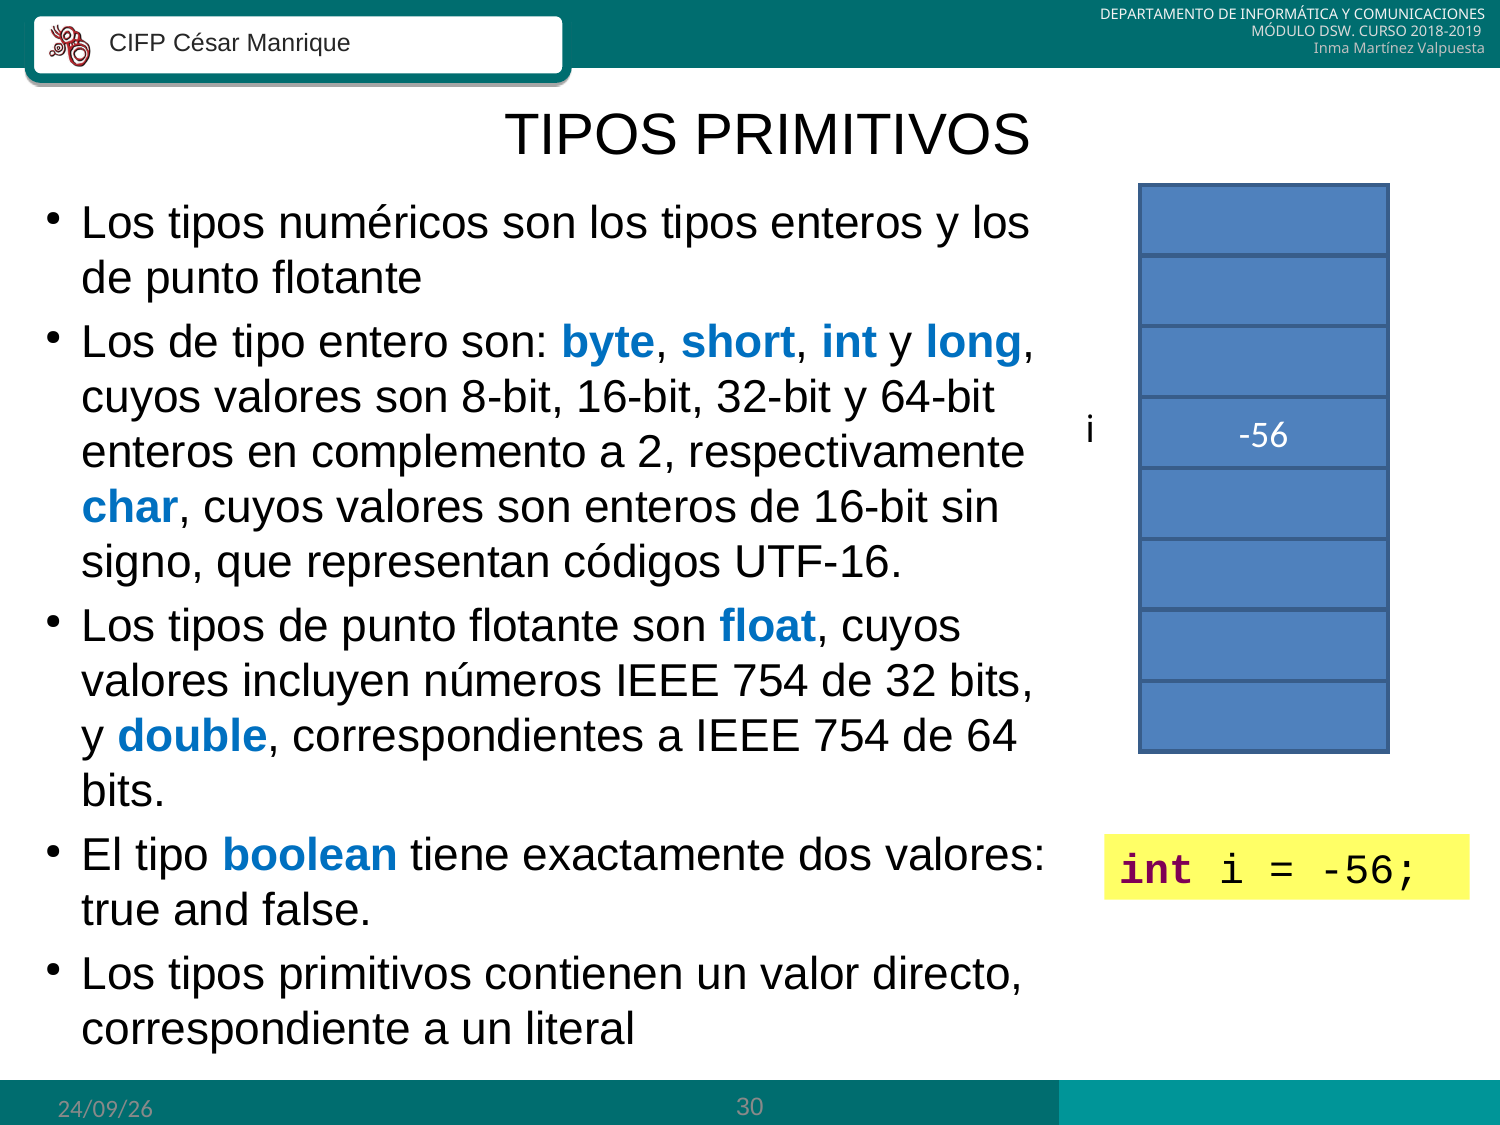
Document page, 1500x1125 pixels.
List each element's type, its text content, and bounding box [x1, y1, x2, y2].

title TIPOS PRIMITIVOS [17, 90, 1483, 173]
text_box -56 [1139, 398, 1388, 468]
text_box <número> [512, 1082, 988, 1125]
text_box i [1070, 397, 1111, 458]
text_box [1139, 184, 1388, 398]
text_box [1139, 468, 1388, 752]
text_box int i = -56; [1104, 834, 1470, 900]
picture [47, 23, 93, 67]
text_box 18/09/18 [42, 1085, 344, 1125]
list Los tipos numéricos son los tipos enteros y los de punto flotante Los de tipo entero son: byte, short, int y long, cuyos valores son 8-bit, 16-bit, 32-bit y 64-bit enteros en complemento a 2, respectivamente char, cuyos valores son enteros de 16-bit sin signo, que representan códigos UTF-16. Los tipos de punto flotante son float, cuyos valores incluyen números IEEE 754 de 32 bits, y double, correspondientes a IEEE 754 de 64 bits. El tipo boolean tiene exactamente dos valores: true and false. Los tipos primitivos contienen un valor directo, correspondiente a un literal [17, 184, 1070, 1071]
